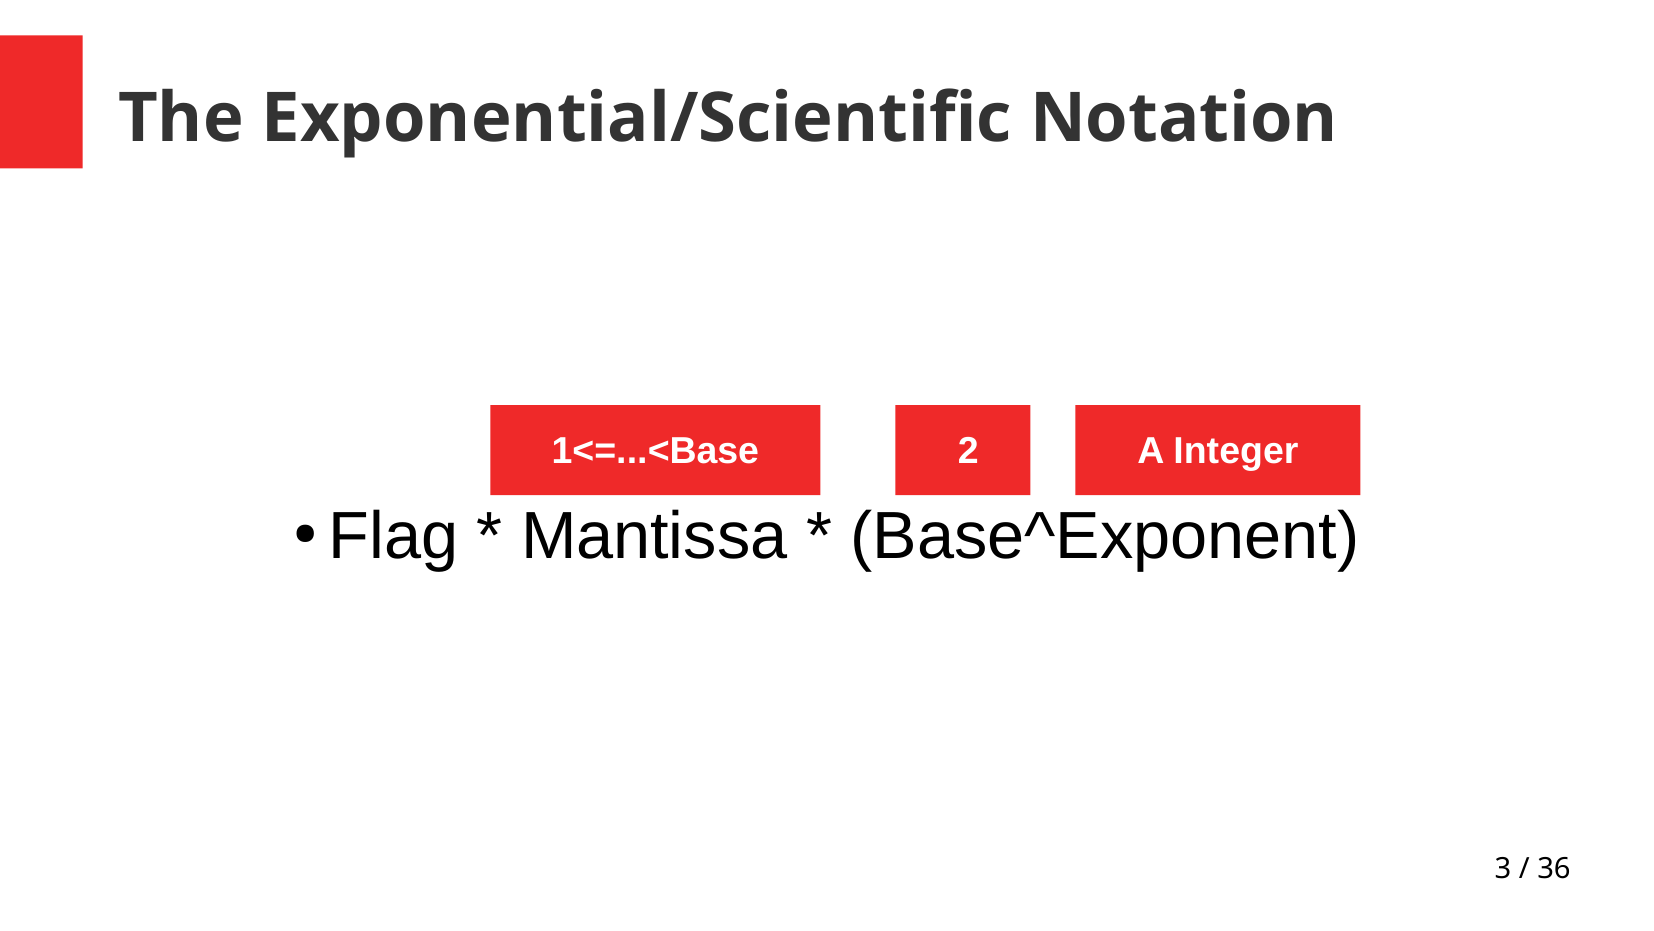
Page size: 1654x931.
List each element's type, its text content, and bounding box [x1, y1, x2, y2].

text_box A Integer [1075, 405, 1361, 496]
subtitle Flag * Mantissa * (Base^Exponent) [118, 265, 1536, 806]
text_box 2 [895, 405, 1031, 496]
title The Exponential/Scientific Notation [118, 37, 1571, 193]
text_box 1<=...<Base [490, 405, 821, 496]
